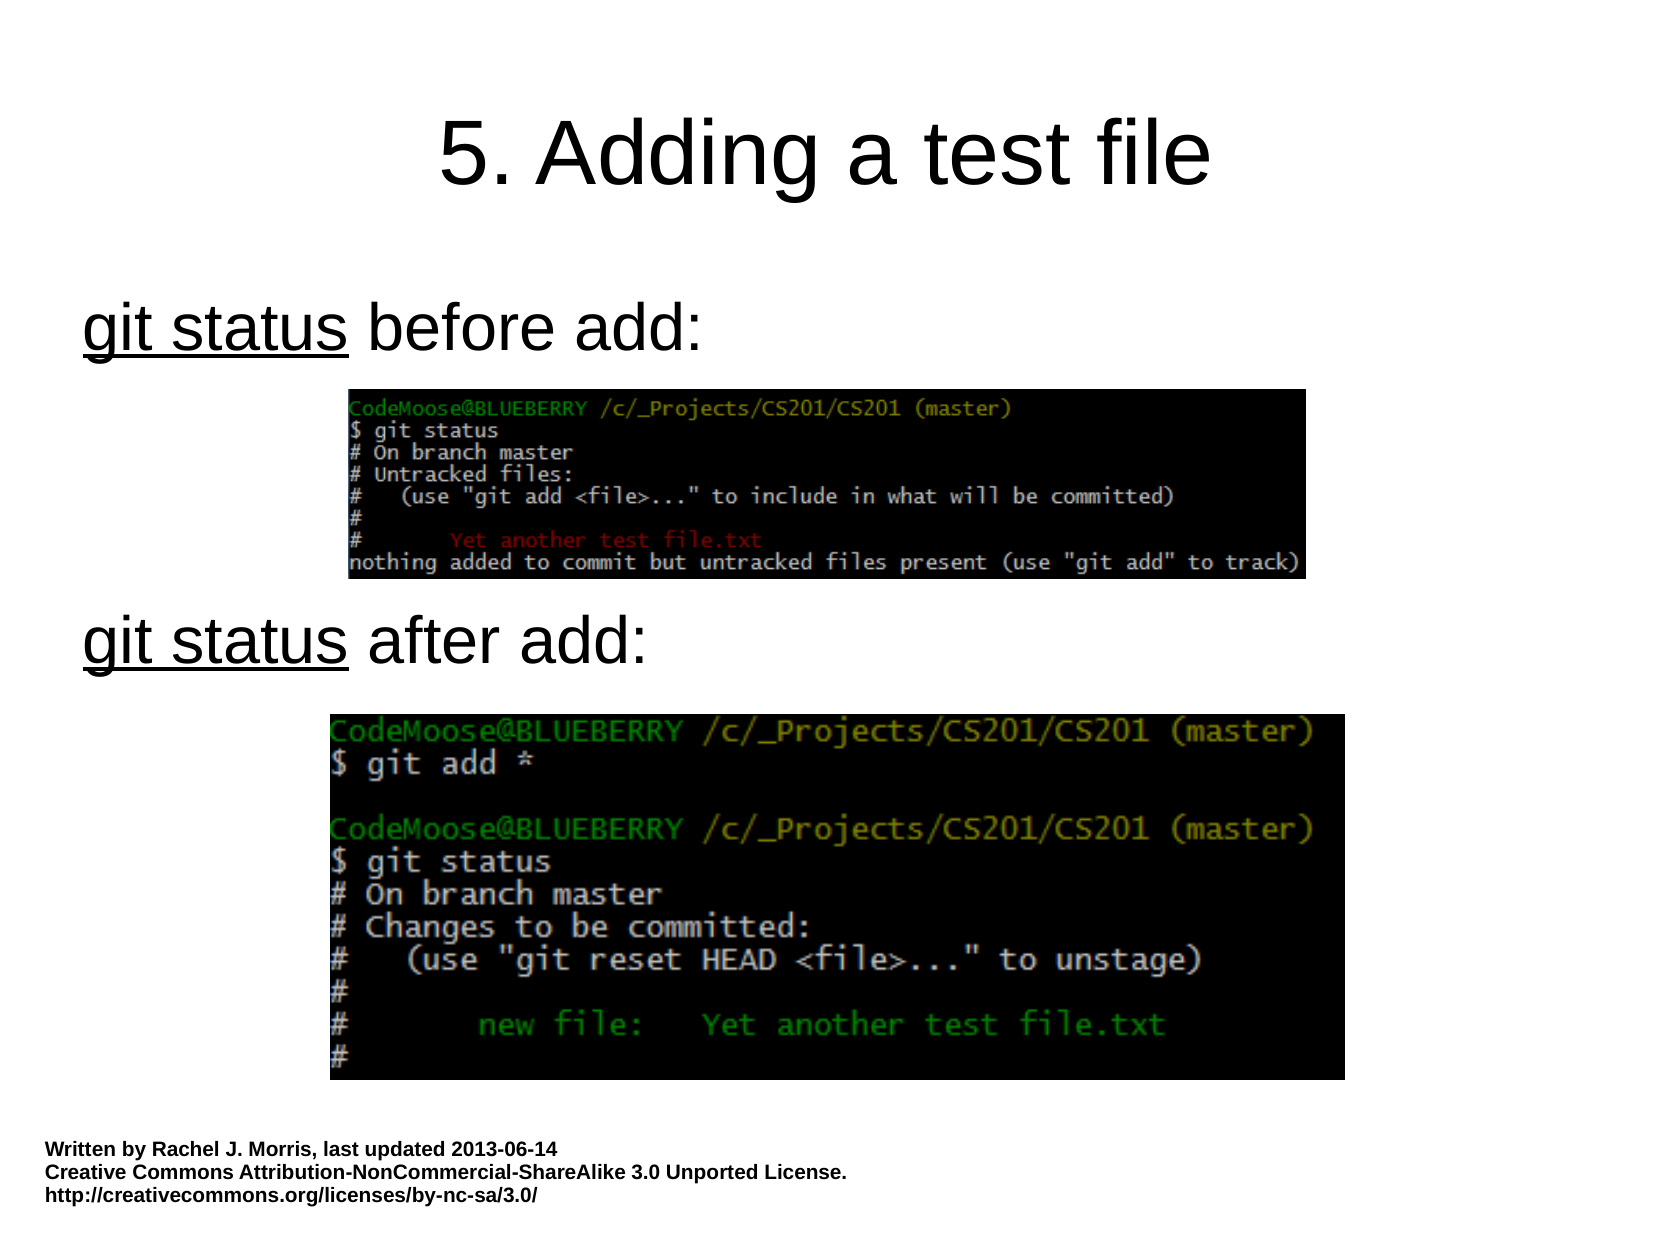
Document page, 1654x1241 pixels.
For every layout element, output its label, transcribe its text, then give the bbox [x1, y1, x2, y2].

picture [330, 714, 1345, 1081]
title 5. Adding a test file [82, 49, 1571, 257]
list git status before add: git status after add: [82, 290, 1538, 1010]
picture [348, 389, 1306, 579]
